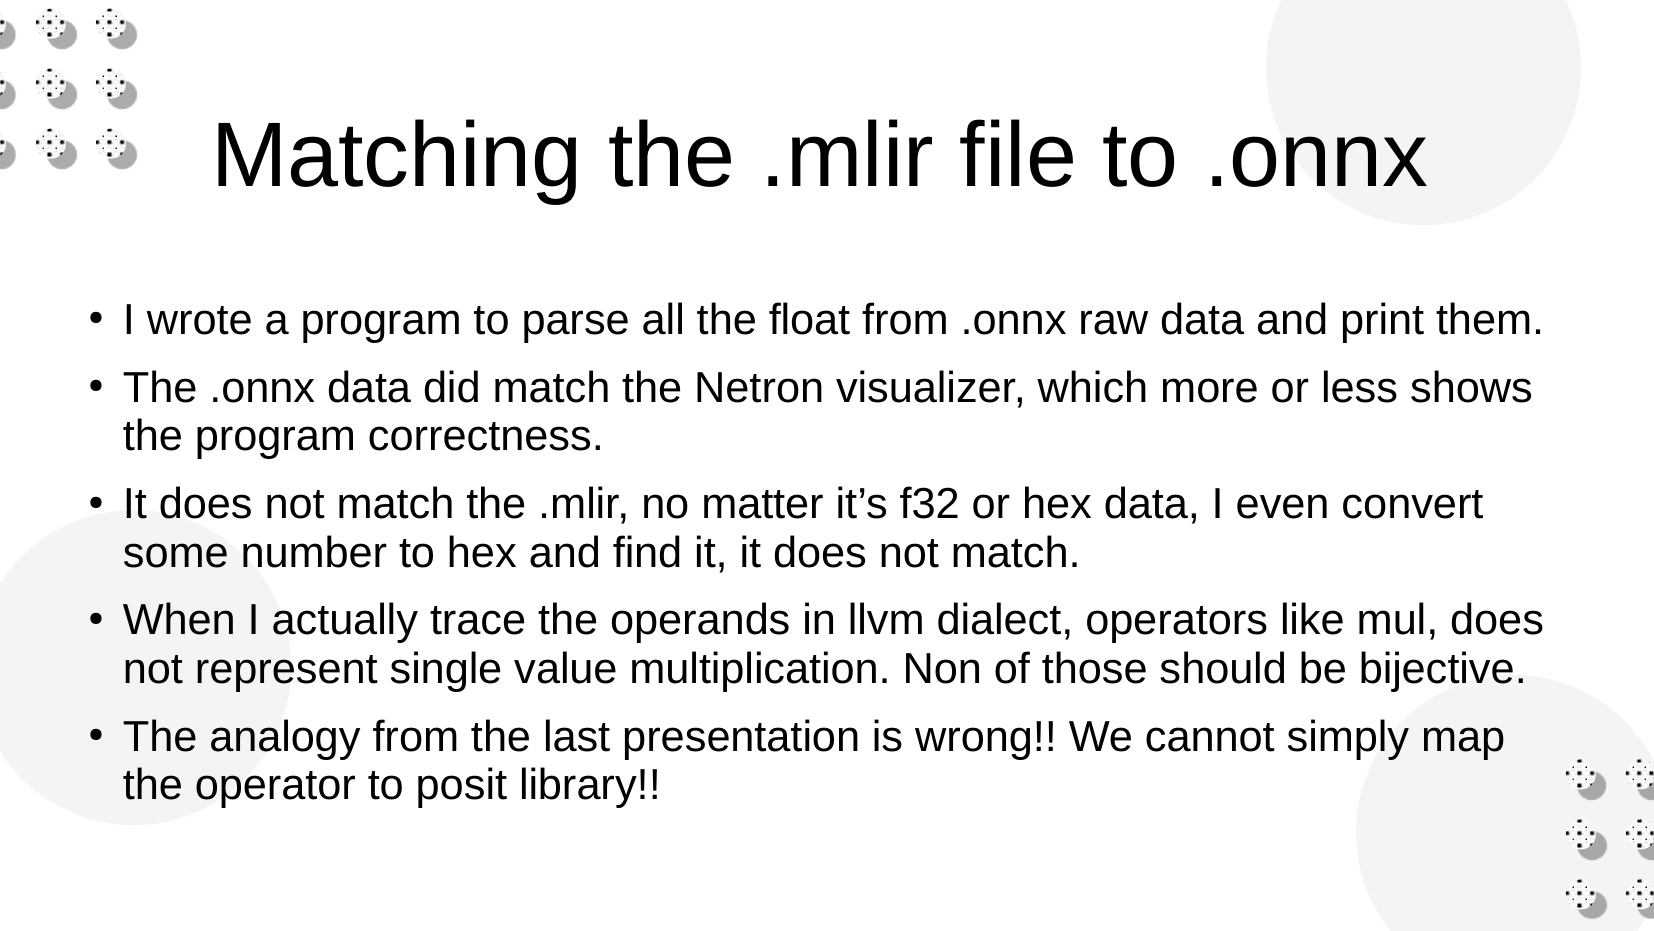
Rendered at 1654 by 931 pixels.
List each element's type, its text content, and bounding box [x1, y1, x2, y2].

picture [35, 8, 66, 39]
picture [1625, 819, 1654, 850]
title Matching the .mlir file to .onnx [76, 76, 1565, 233]
picture [1565, 759, 1596, 790]
picture [0, 71, 6, 96]
picture [97, 68, 124, 76]
picture [1565, 879, 1596, 910]
picture [0, 131, 7, 156]
picture [95, 8, 126, 39]
picture [1625, 879, 1654, 910]
picture [1565, 819, 1596, 850]
picture [35, 68, 66, 99]
list I wrote a program to parse all the float from .onnx raw data and print them. The .onnx data did match the Netron visualizer, which more or less shows the program correctness. It does not match the .mlir, no matter it’s f32 or hex data, I even convert some number to hex and find it, it does not match. When I actually trace the operands in llvm dialect, operators like mul, does not represent single value multiplication. Non of those should be bijective. The analogy from the last presentation is wrong!! We cannot simply map the operator to posit library!! [76, 295, 1565, 835]
picture [0, 11, 6, 36]
picture [35, 128, 67, 159]
picture [1625, 759, 1654, 790]
